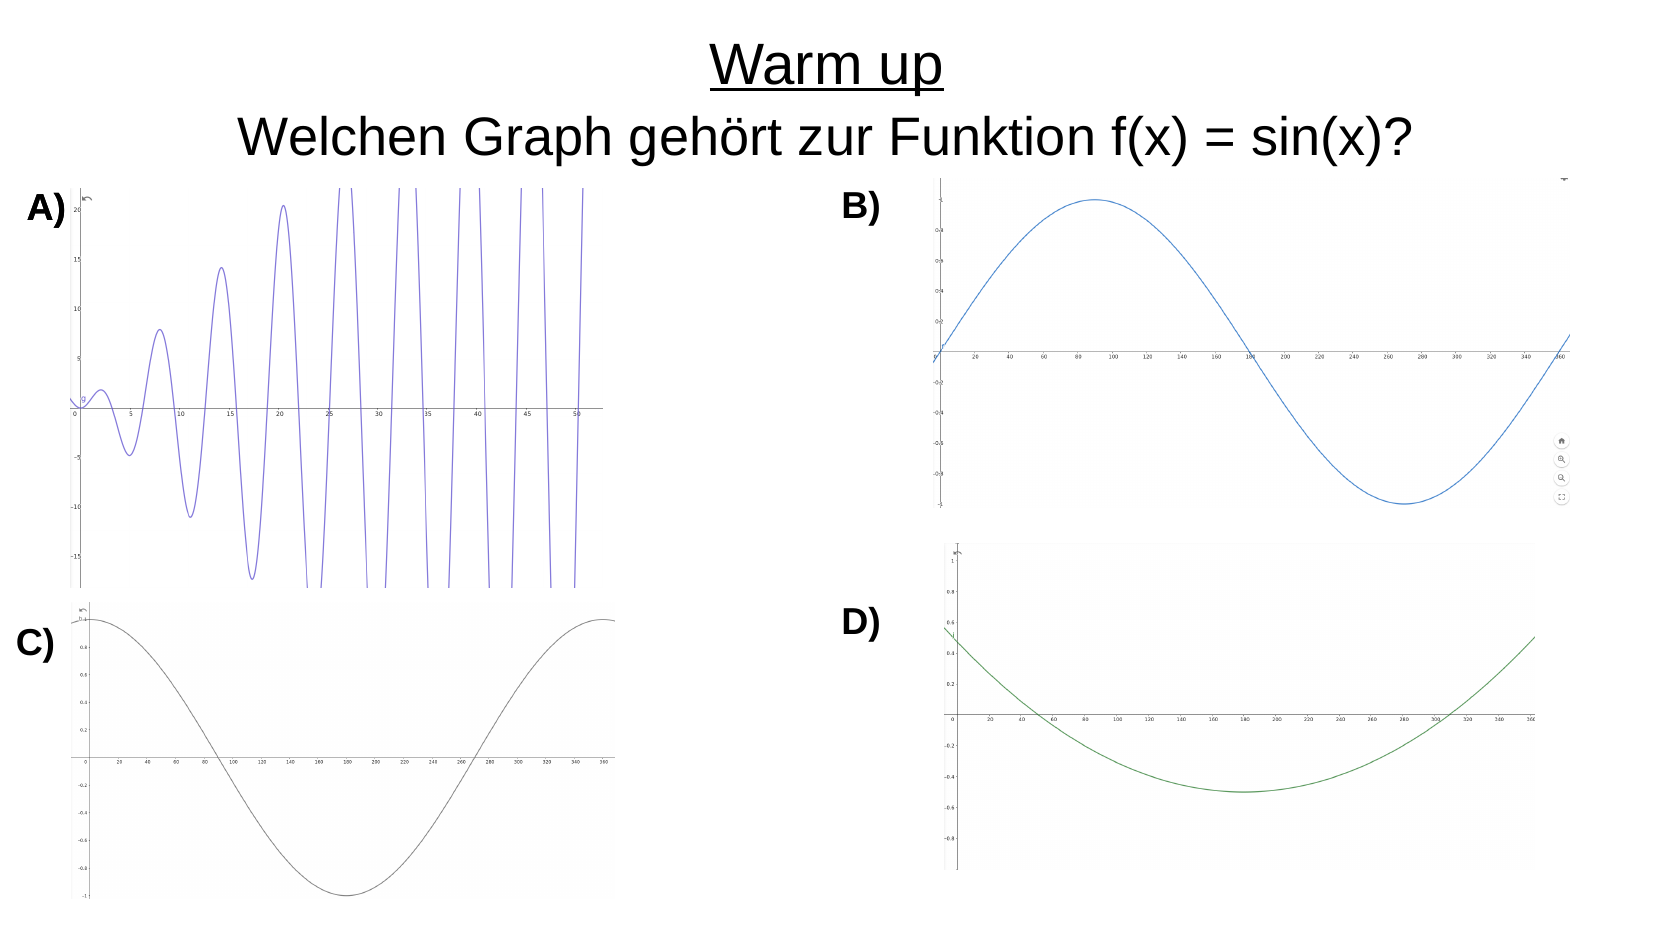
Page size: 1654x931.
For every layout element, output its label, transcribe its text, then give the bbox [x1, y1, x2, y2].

text_box A) [11, 179, 83, 237]
picture [71, 602, 615, 899]
subtitle Welchen Graph gehört zur Funktion f(x) = sin(x)? [82, 106, 1571, 184]
title Warm up [82, 0, 1571, 106]
text_box B) [826, 177, 898, 234]
picture [70, 188, 603, 589]
text_box C) [1, 614, 72, 671]
text_box D) [826, 592, 898, 650]
picture [944, 543, 1535, 870]
picture [933, 178, 1570, 508]
